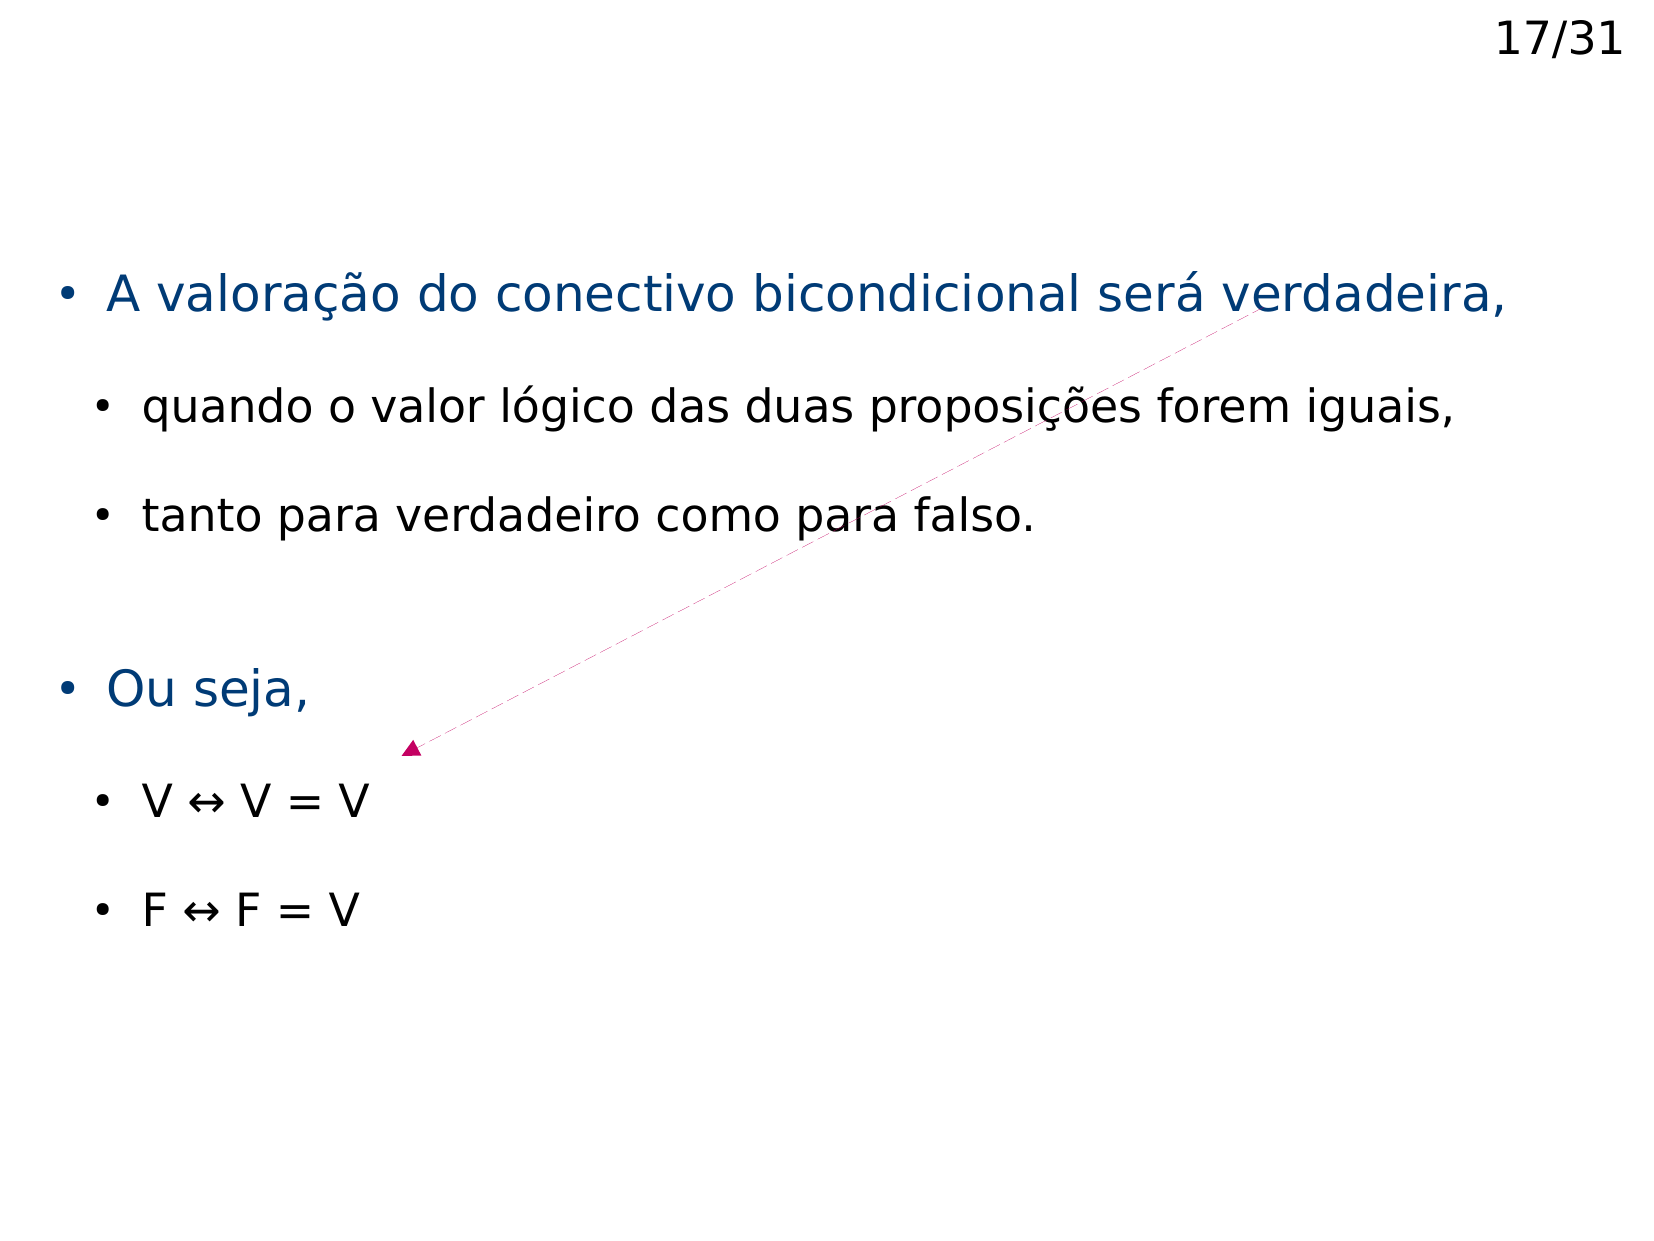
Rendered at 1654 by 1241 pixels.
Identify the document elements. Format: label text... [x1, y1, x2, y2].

list A valoração do conectivo bicondicional será verdadeira, quando o valor lógico das duas proposições forem iguais, tanto para verdadeiro como para falso. Ou seja, V ↔ V = V F ↔ F = V [59, 206, 1625, 1211]
